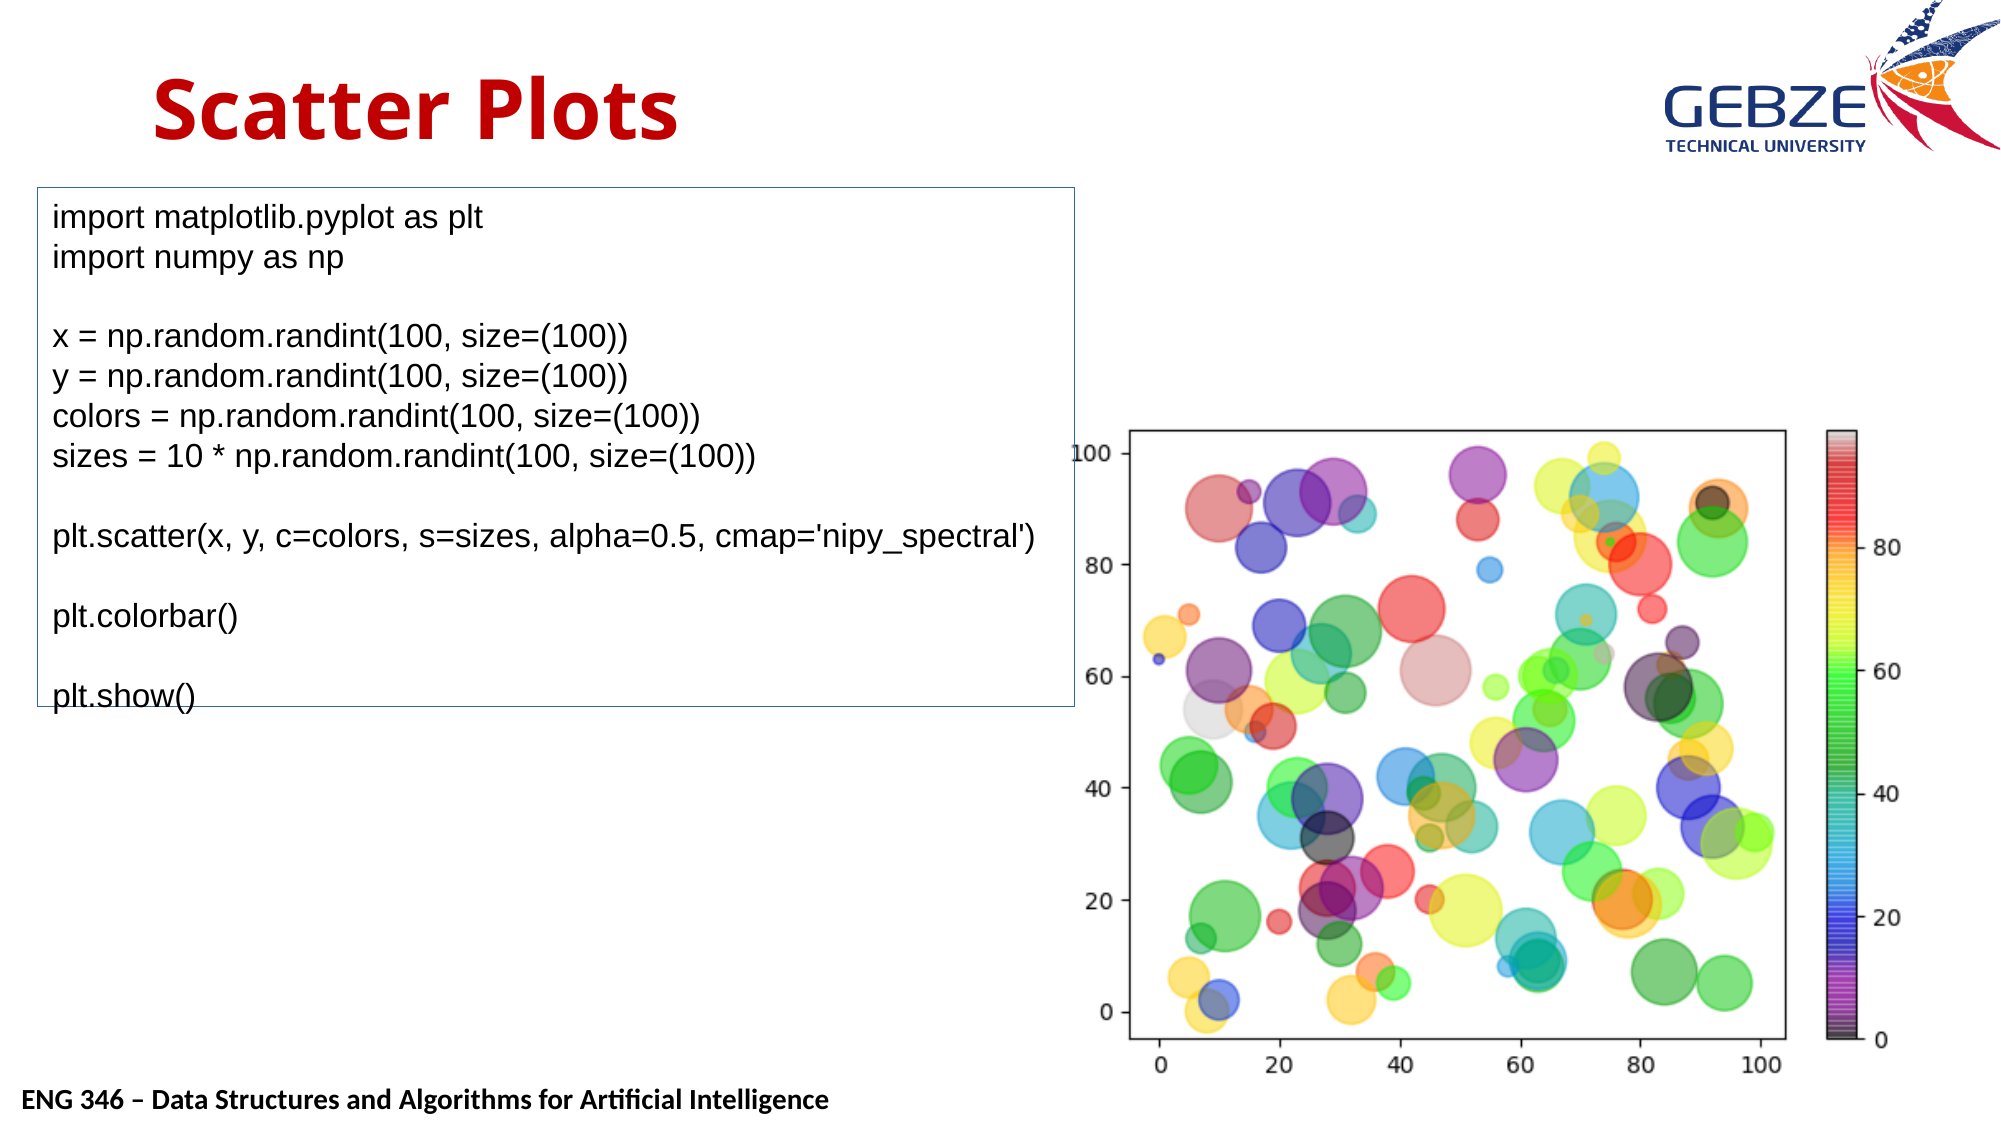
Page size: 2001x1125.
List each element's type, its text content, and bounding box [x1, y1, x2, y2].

text_box import matplotlib.pyplot as plt import numpy as np x = np.random.randint(100, size=(100)) y = np.random.randint(100, size=(100)) colors = np.random.randint(100, size=(100)) sizes = 10 * np.random.randint(100, size=(100)) plt.scatter(x, y, c=colors, s=sizes, alpha=0.5, cmap='nipy_spectral') plt.colorbar() plt.show() [37, 187, 1075, 707]
picture [1022, 412, 2000, 1103]
title Scatter Plots [137, 59, 1863, 166]
picture [1665, 0, 2001, 152]
